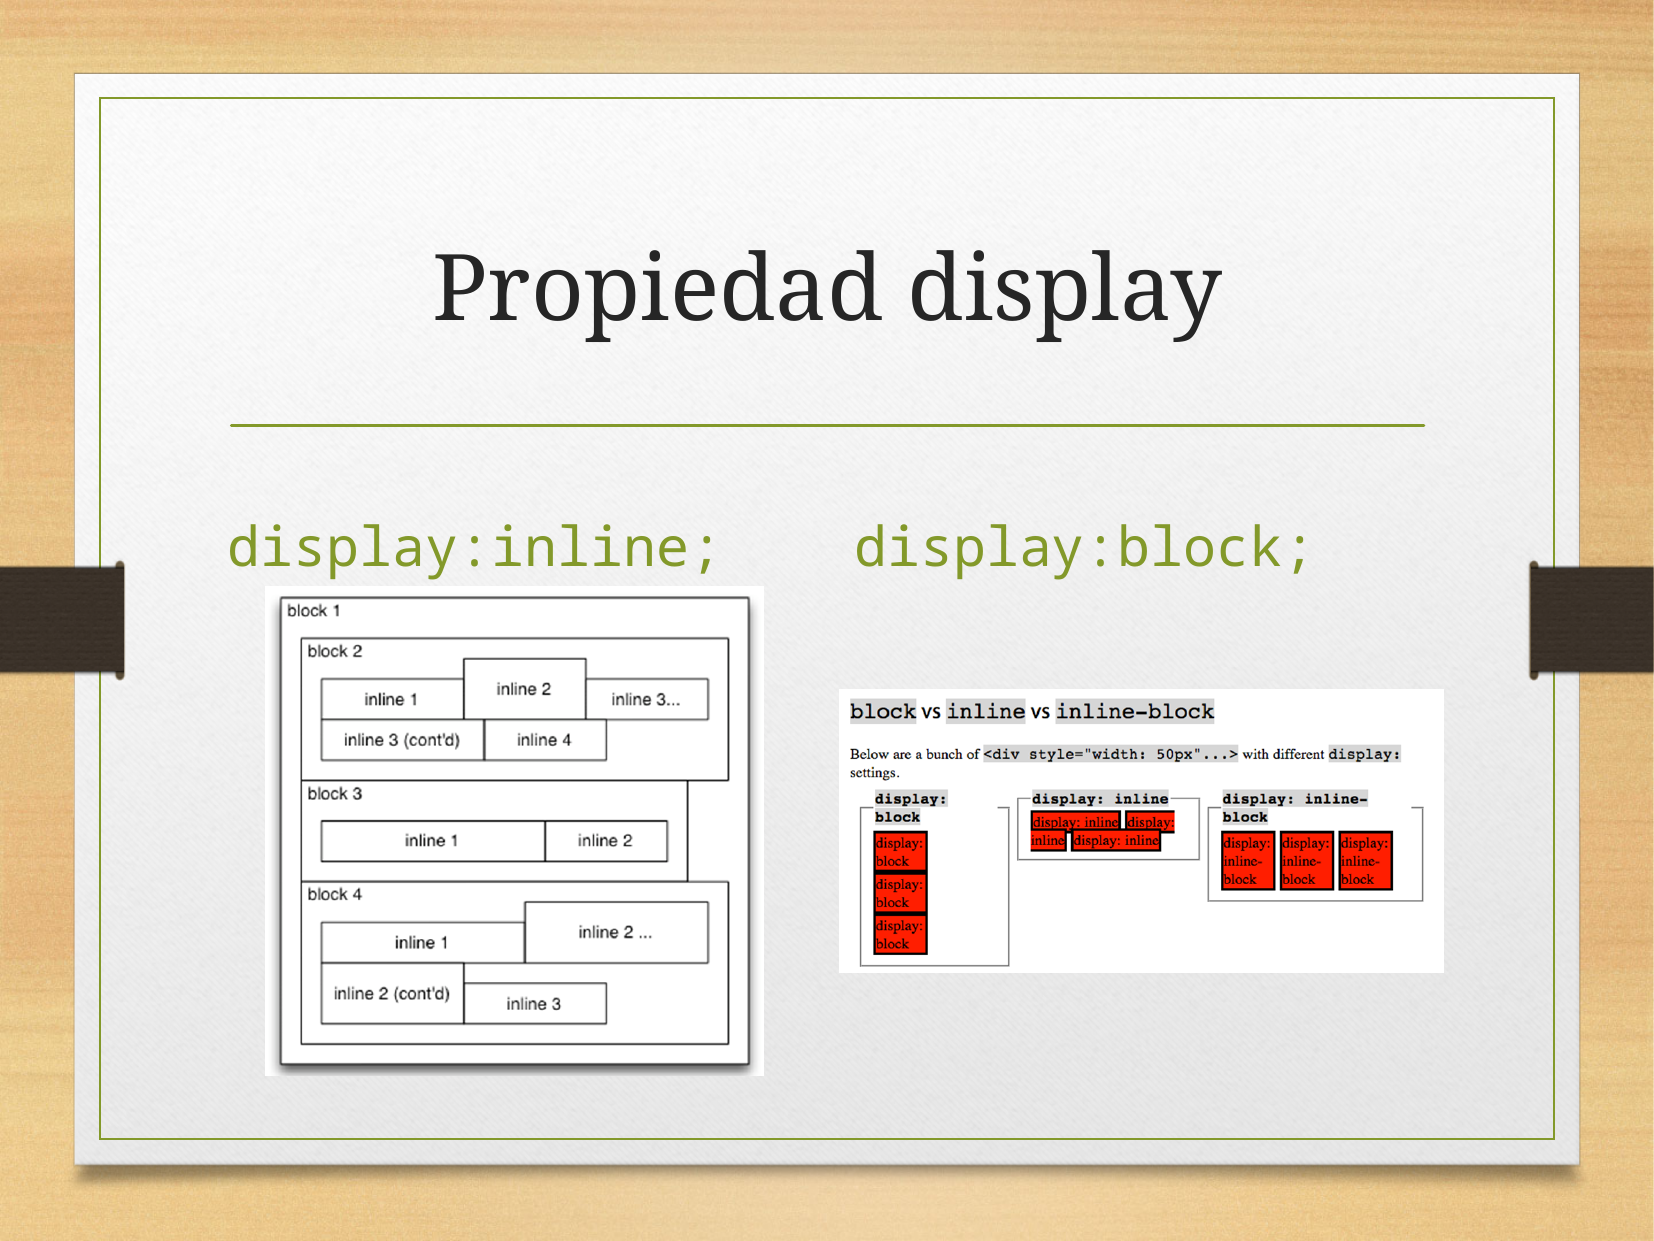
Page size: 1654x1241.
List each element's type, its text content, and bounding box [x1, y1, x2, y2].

picture [265, 586, 764, 1076]
title Propiedad display [212, 165, 1443, 402]
list display:inline; [212, 480, 817, 585]
picture [839, 689, 1444, 973]
list display:block; [839, 480, 1444, 585]
